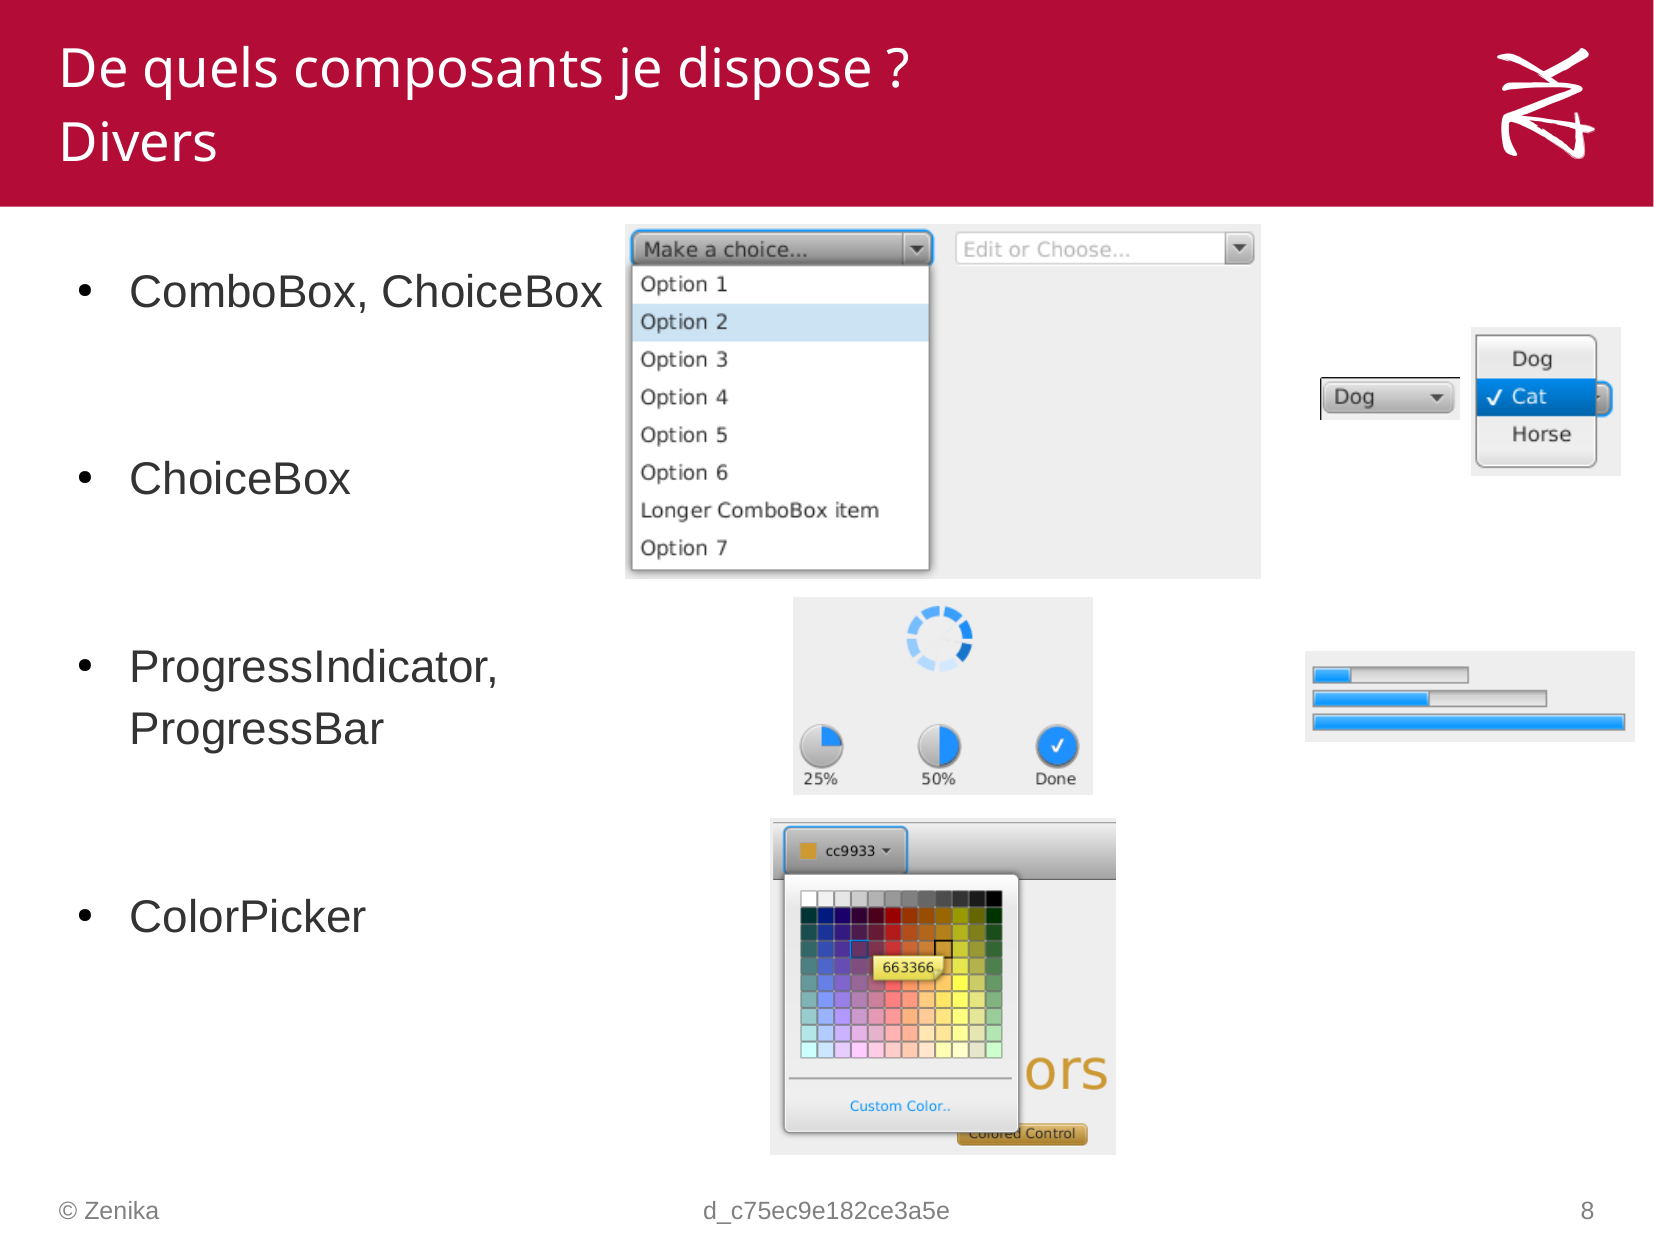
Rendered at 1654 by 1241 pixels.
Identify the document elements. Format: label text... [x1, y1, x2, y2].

picture [793, 597, 1093, 796]
picture [1320, 377, 1460, 421]
picture [1305, 651, 1635, 742]
picture [770, 818, 1116, 1156]
title De quels composants je dispose ? Divers [59, 29, 1595, 178]
picture [1471, 327, 1621, 476]
picture [625, 224, 1261, 579]
list ComboBox, ChoiceBox ChoiceBox ProgressIndicator, ProgressBar ColorPicker [59, 265, 1595, 1182]
